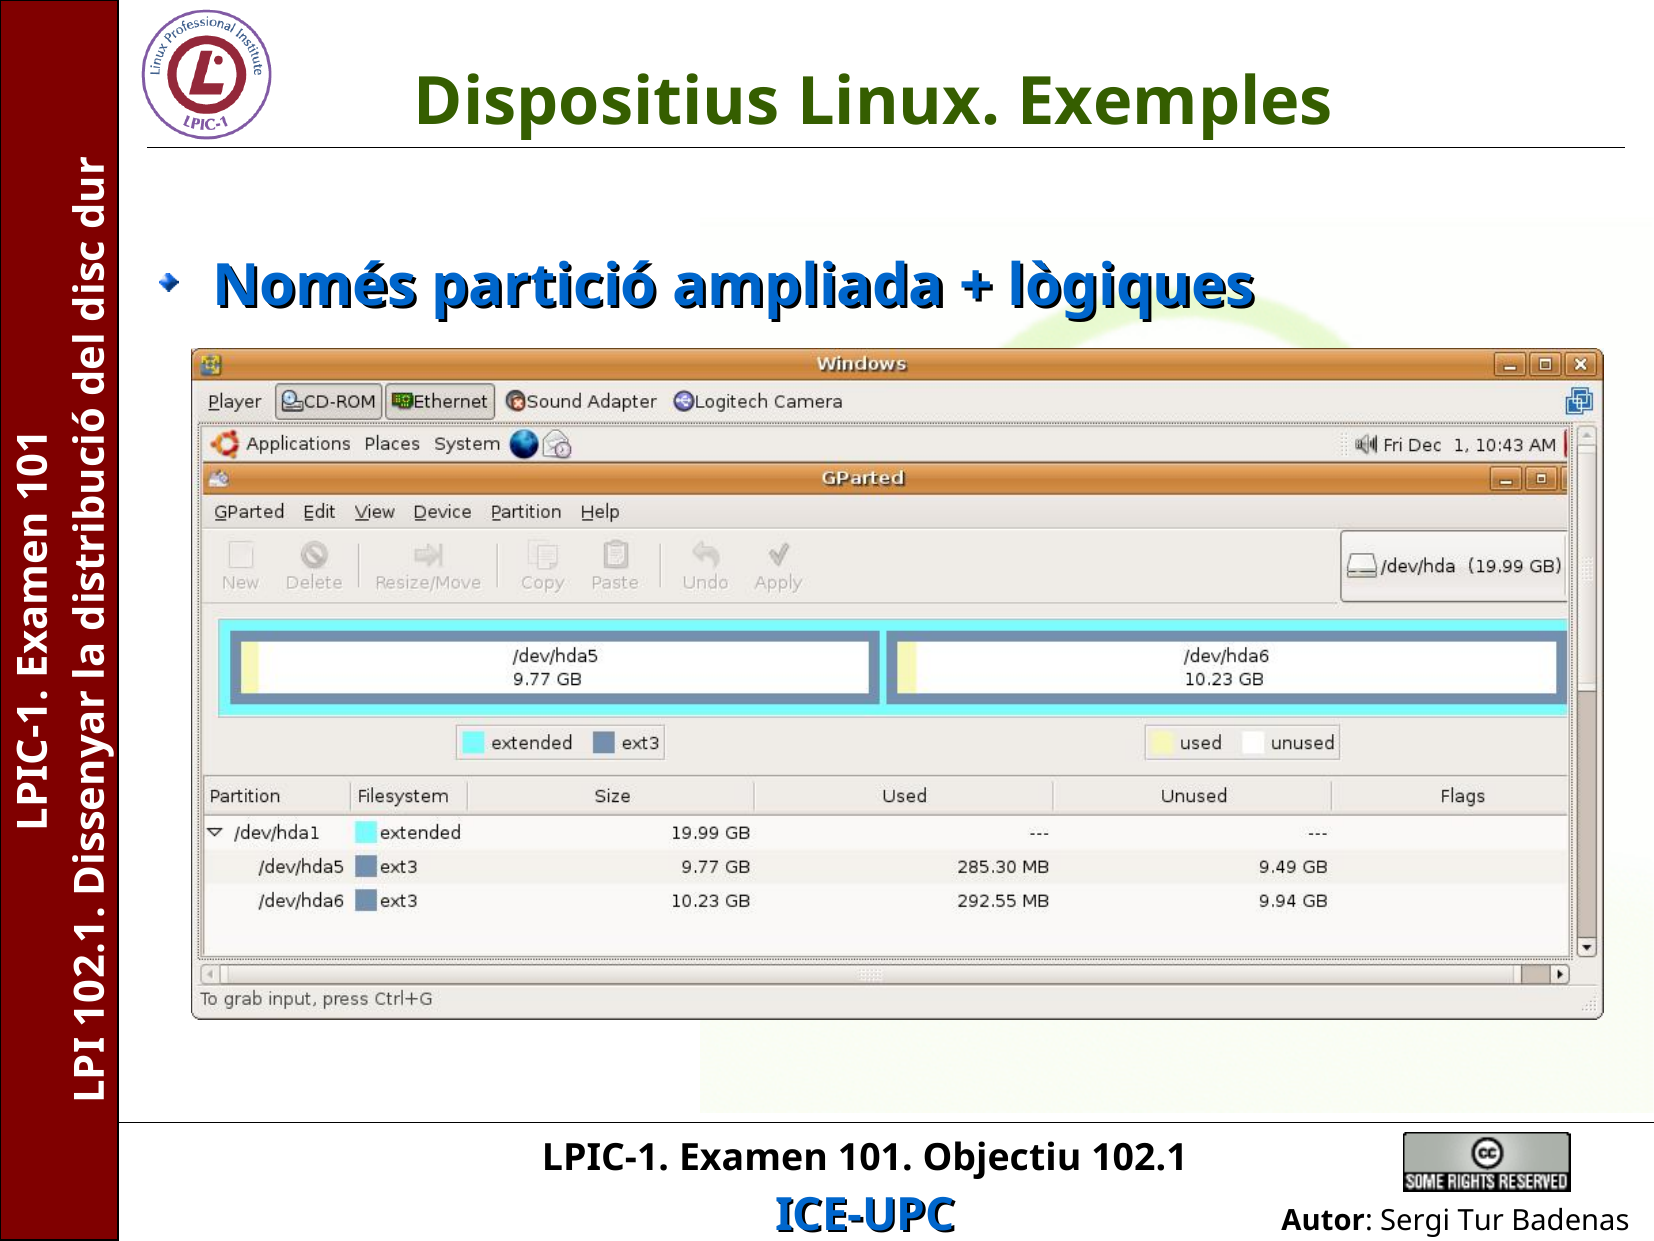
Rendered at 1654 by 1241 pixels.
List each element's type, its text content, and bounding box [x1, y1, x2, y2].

title Dispositius Linux. Exemples [129, 55, 1619, 142]
picture [135, 5, 277, 55]
list Només partició ampliada + lògiques [141, 242, 1630, 1078]
picture [700, 217, 1654, 1113]
picture [191, 348, 1604, 1020]
picture [1403, 1132, 1571, 1192]
